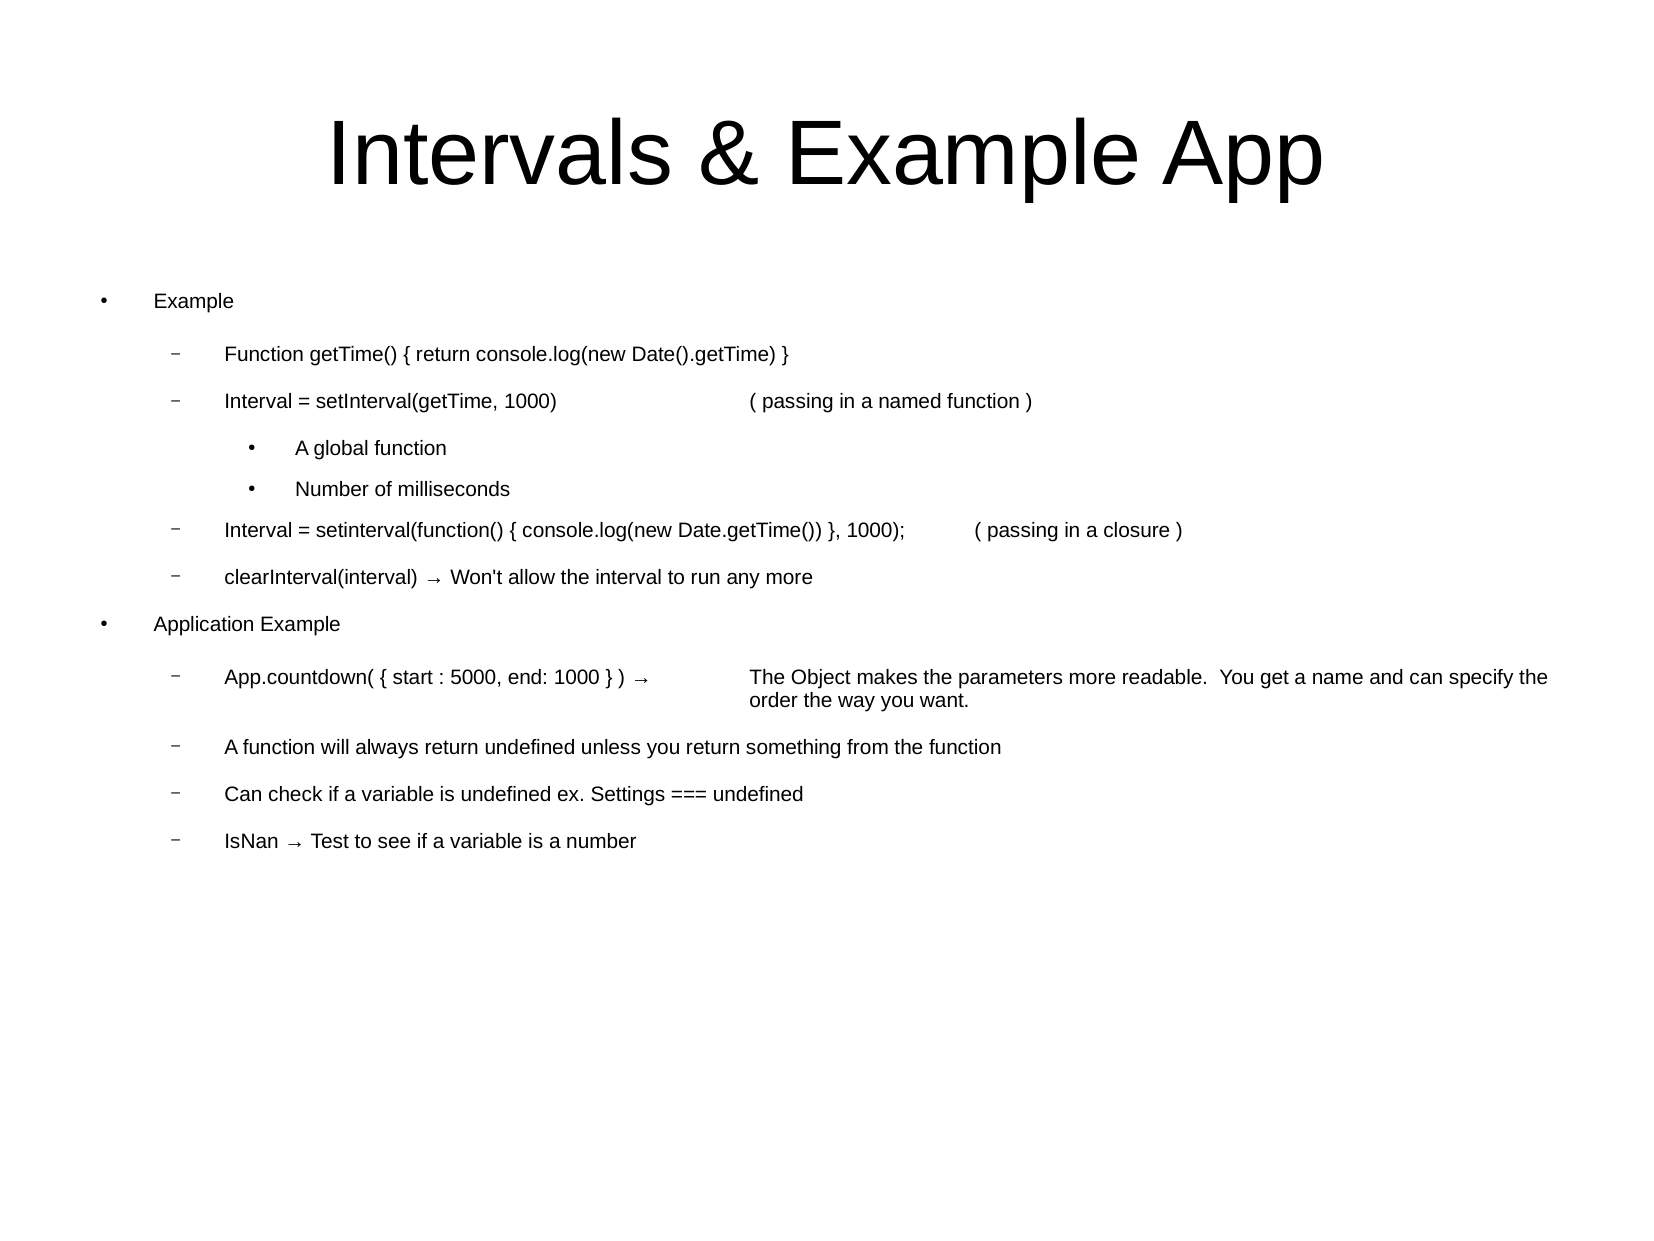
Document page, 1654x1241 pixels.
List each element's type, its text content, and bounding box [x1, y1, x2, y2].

title Intervals & Example App [82, 49, 1571, 257]
list Example Function getTime() { return console.log(new Date().getTime) } Interval = setInterval(getTime, 1000) ( passing in a named function ) A global function Number of milliseconds Interval = setinterval(function() { console.log(new Date.getTime()) }, 1000); ( passing in a closure ) clearInterval(interval) → Won't allow the interval to run any more Application Example App.countdown( { start : 5000, end: 1000 } ) → The Object makes the parameters more readable. You get a name and can specify the order the way you want. A function will always return undefined unless you return something from the function Can check if a variable is undefined ex. Settings === undefined IsNan → Test to see if a variable is a number [82, 290, 1571, 1186]
